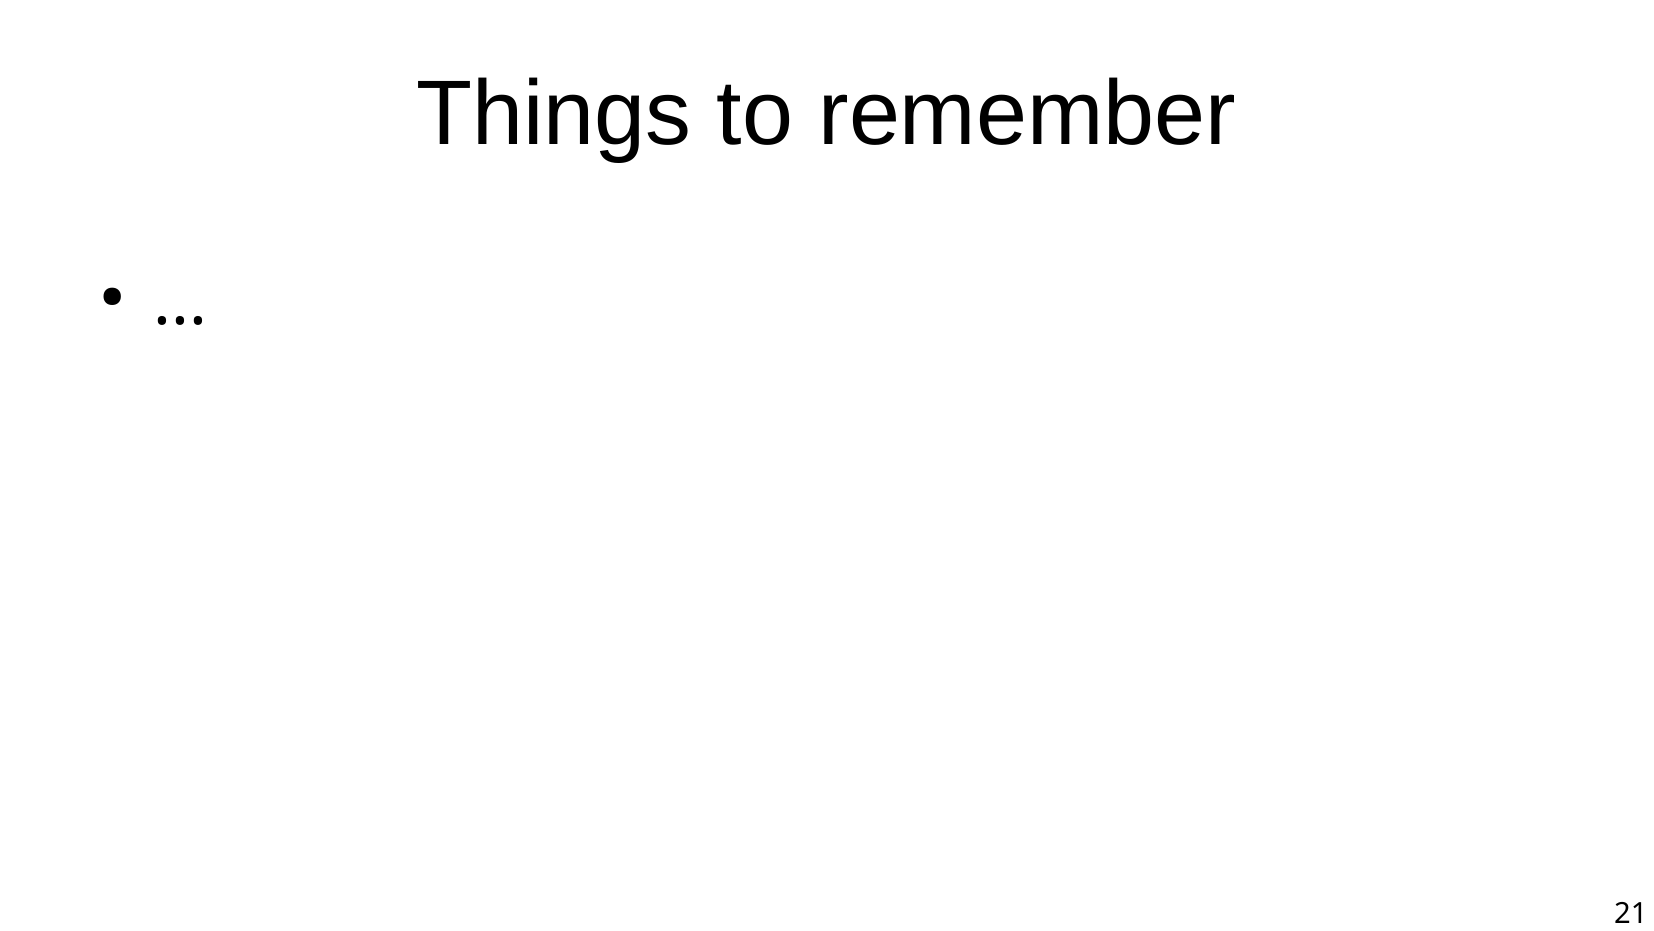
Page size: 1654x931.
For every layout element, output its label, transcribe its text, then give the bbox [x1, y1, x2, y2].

title Things to remember [82, 1, 1571, 226]
list ... [82, 253, 1571, 793]
